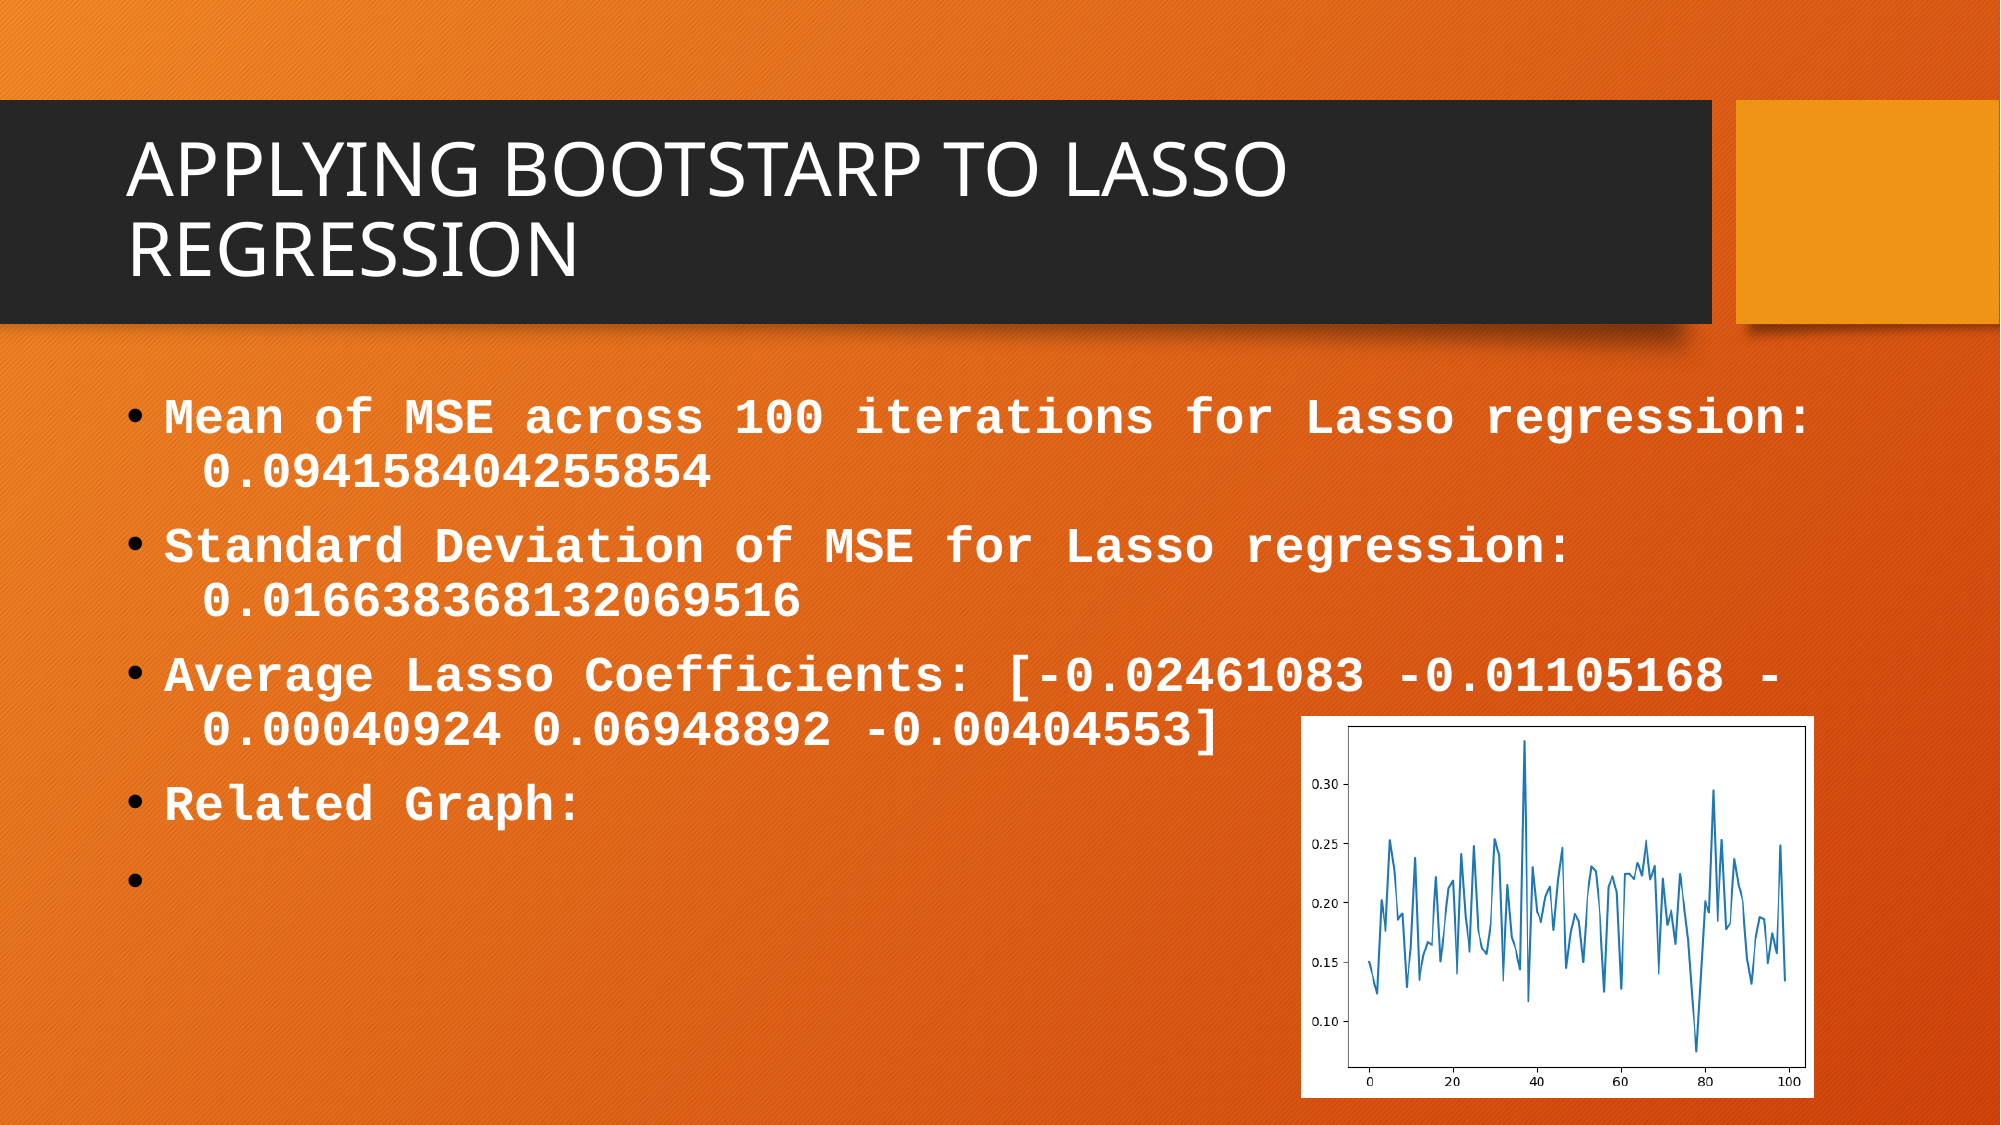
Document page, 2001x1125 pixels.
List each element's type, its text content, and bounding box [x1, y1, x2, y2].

title APPLYING BOOTSTARP TO LASSO REGRESSION [111, 123, 1689, 301]
list Mean of MSE across 100 iterations for Lasso regression: 0.094158404255854 Standard Deviation of MSE for Lasso regression: 0.016638368132069516 Average Lasso Coefficients: [-0.02461083 -0.01105168 -0.00040924 0.06948892 -0.00404553] Related Graph: [111, 383, 1936, 1096]
picture [1301, 717, 1814, 1098]
